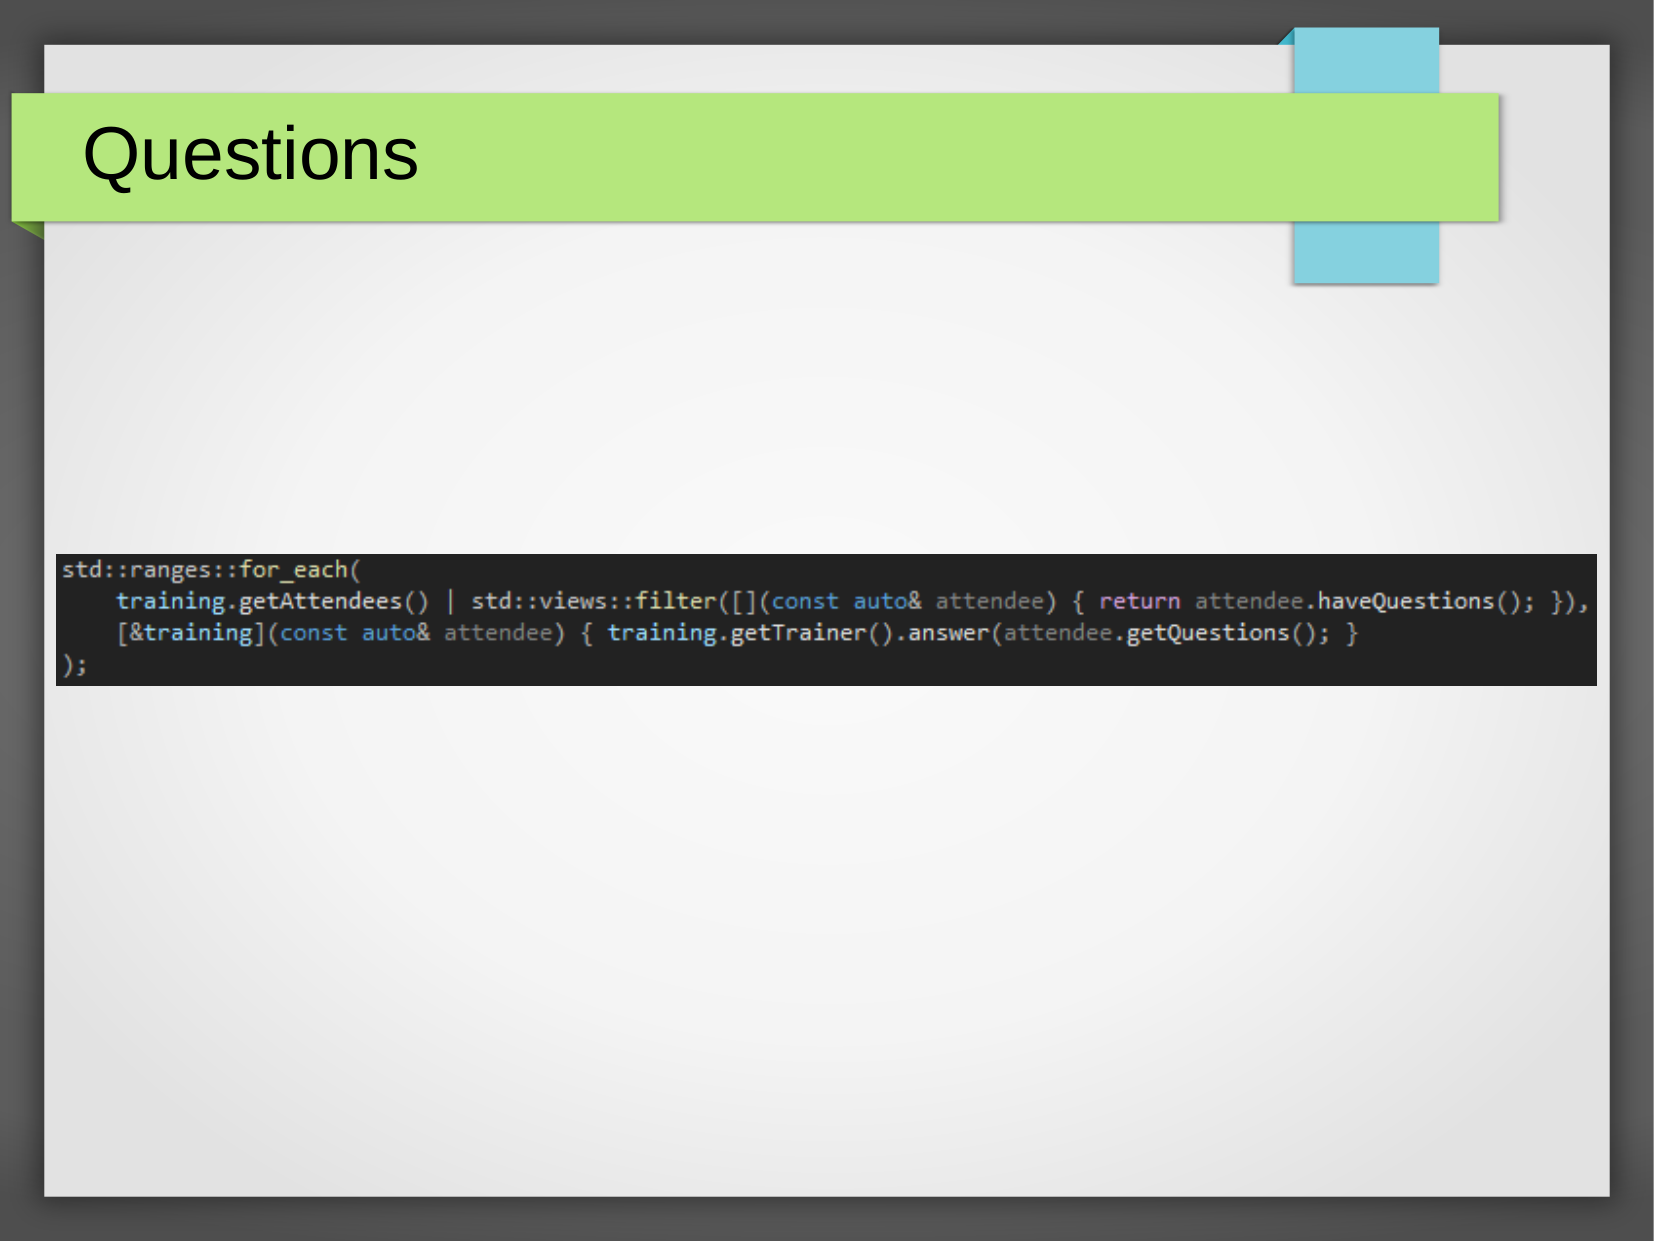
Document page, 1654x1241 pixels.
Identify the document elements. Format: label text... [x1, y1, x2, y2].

title Questions [82, 94, 1264, 213]
picture [0, 0, 1654, 1241]
